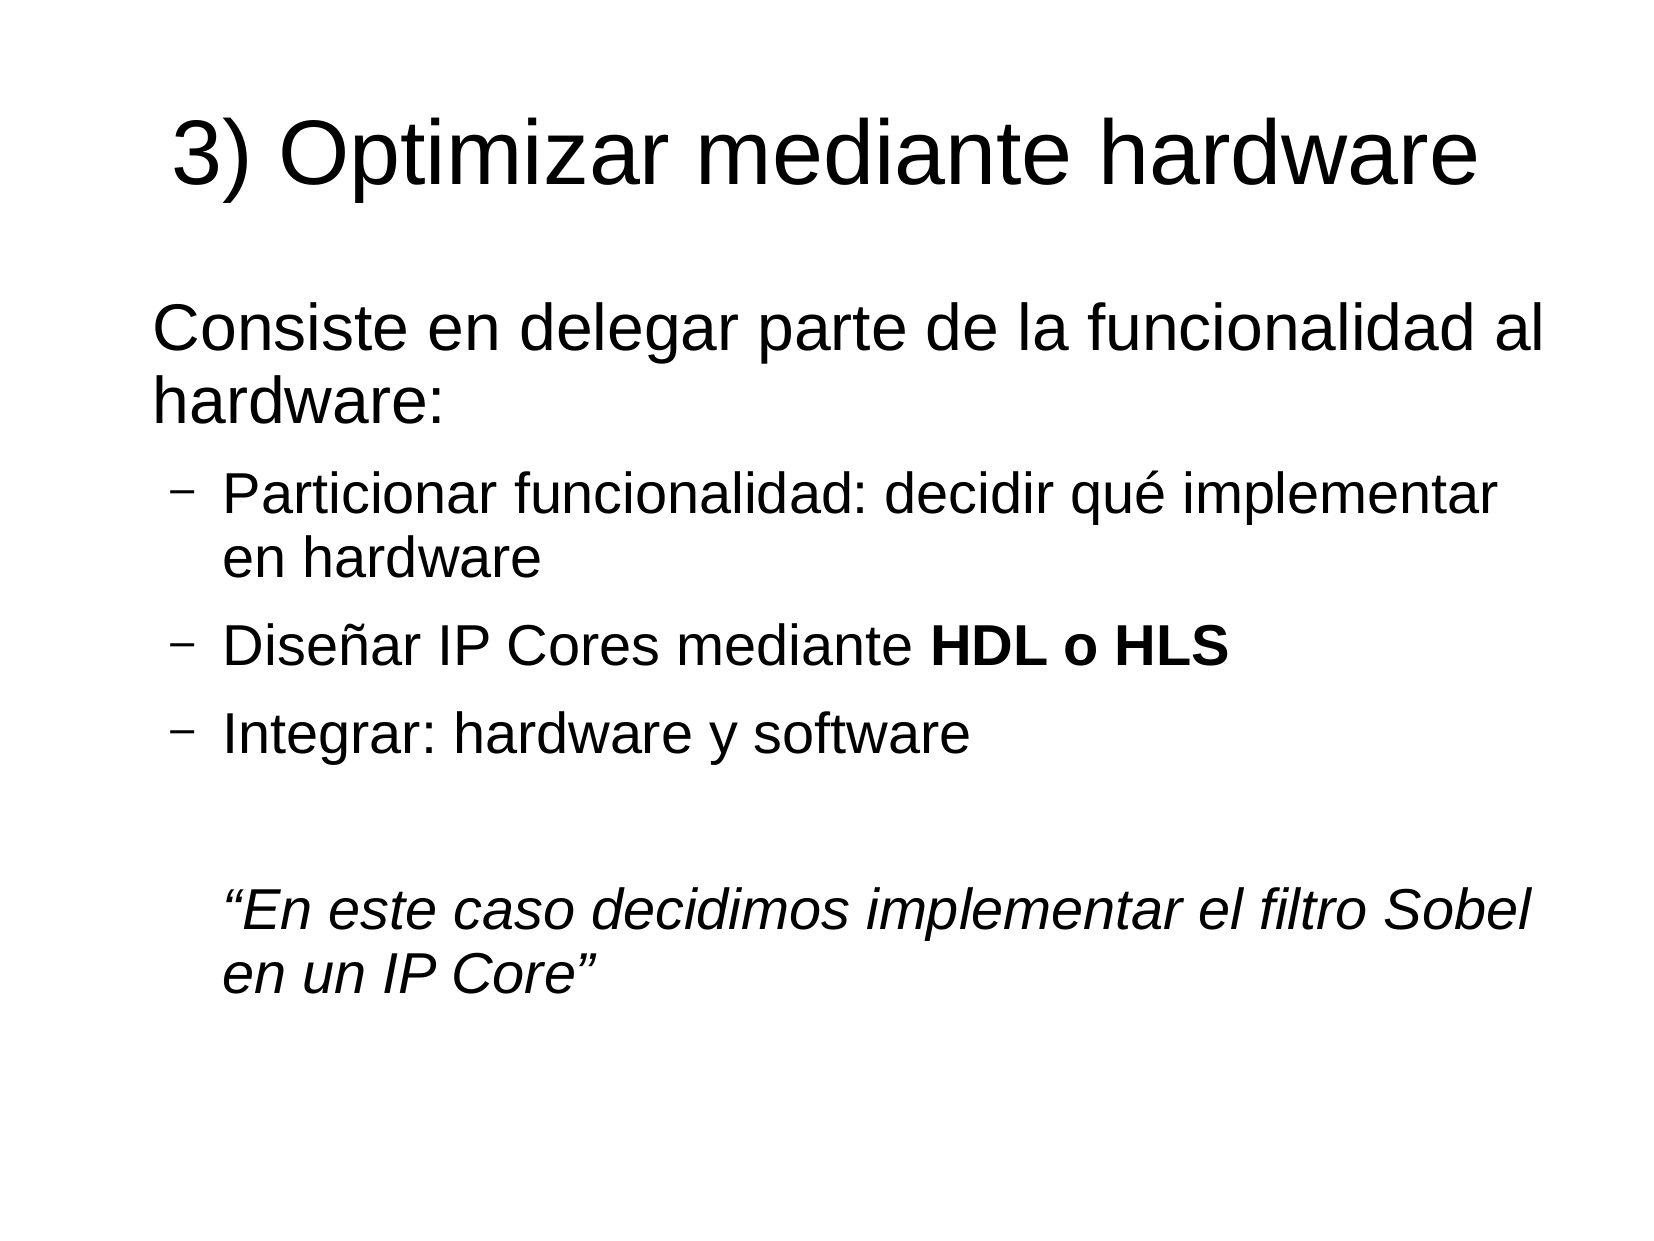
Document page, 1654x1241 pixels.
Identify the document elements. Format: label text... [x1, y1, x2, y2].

list Consiste en delegar parte de la funcionalidad al hardware: Particionar funcionalidad: decidir qué implementar en hardware Diseñar IP Cores mediante HDL o HLS Integrar: hardware y software “En este caso decidimos implementar el filtro Sobel en un IP Core” [82, 290, 1571, 1010]
title 3) Optimizar mediante hardware [82, 49, 1571, 257]
